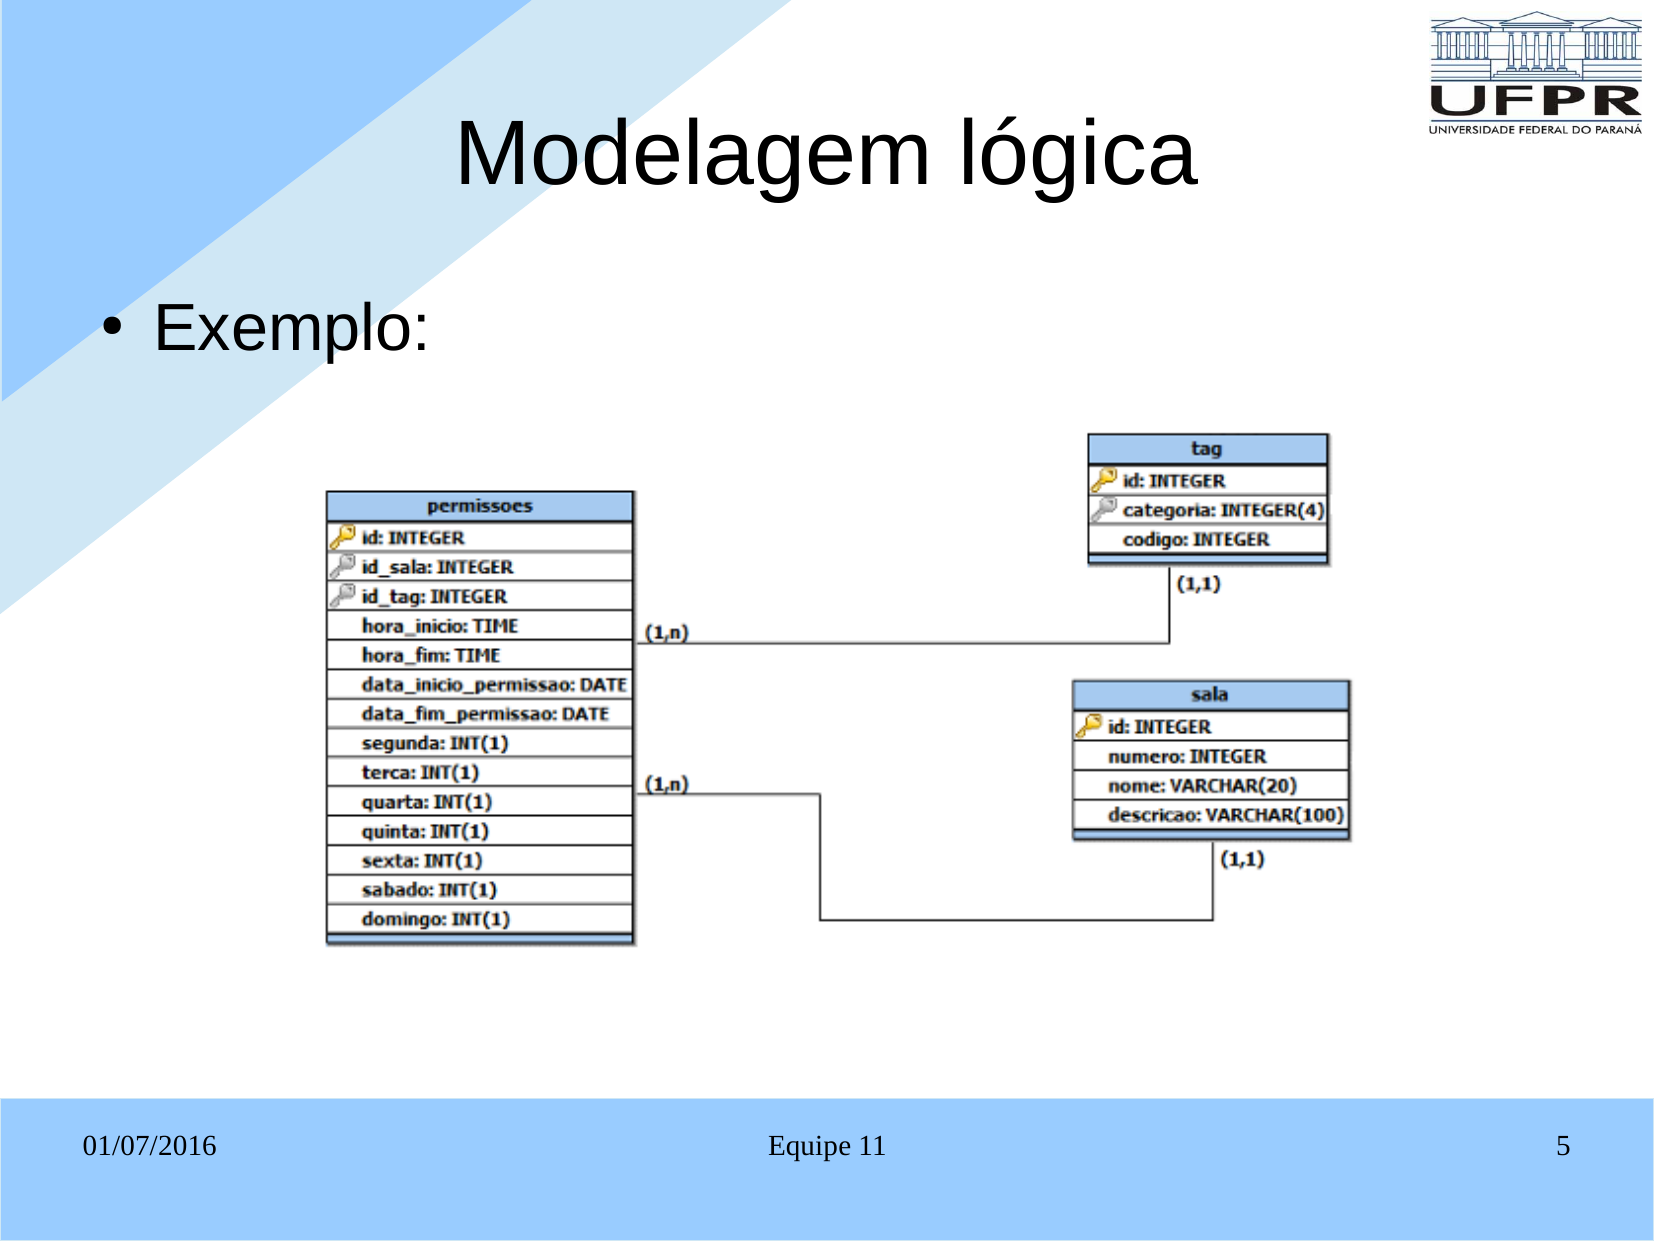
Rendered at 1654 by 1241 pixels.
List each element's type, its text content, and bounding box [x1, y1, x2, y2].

list Exemplo: [82, 290, 1571, 1010]
picture [275, 412, 1378, 981]
title Modelagem lógica [82, 49, 1571, 257]
picture [1429, 11, 1642, 134]
